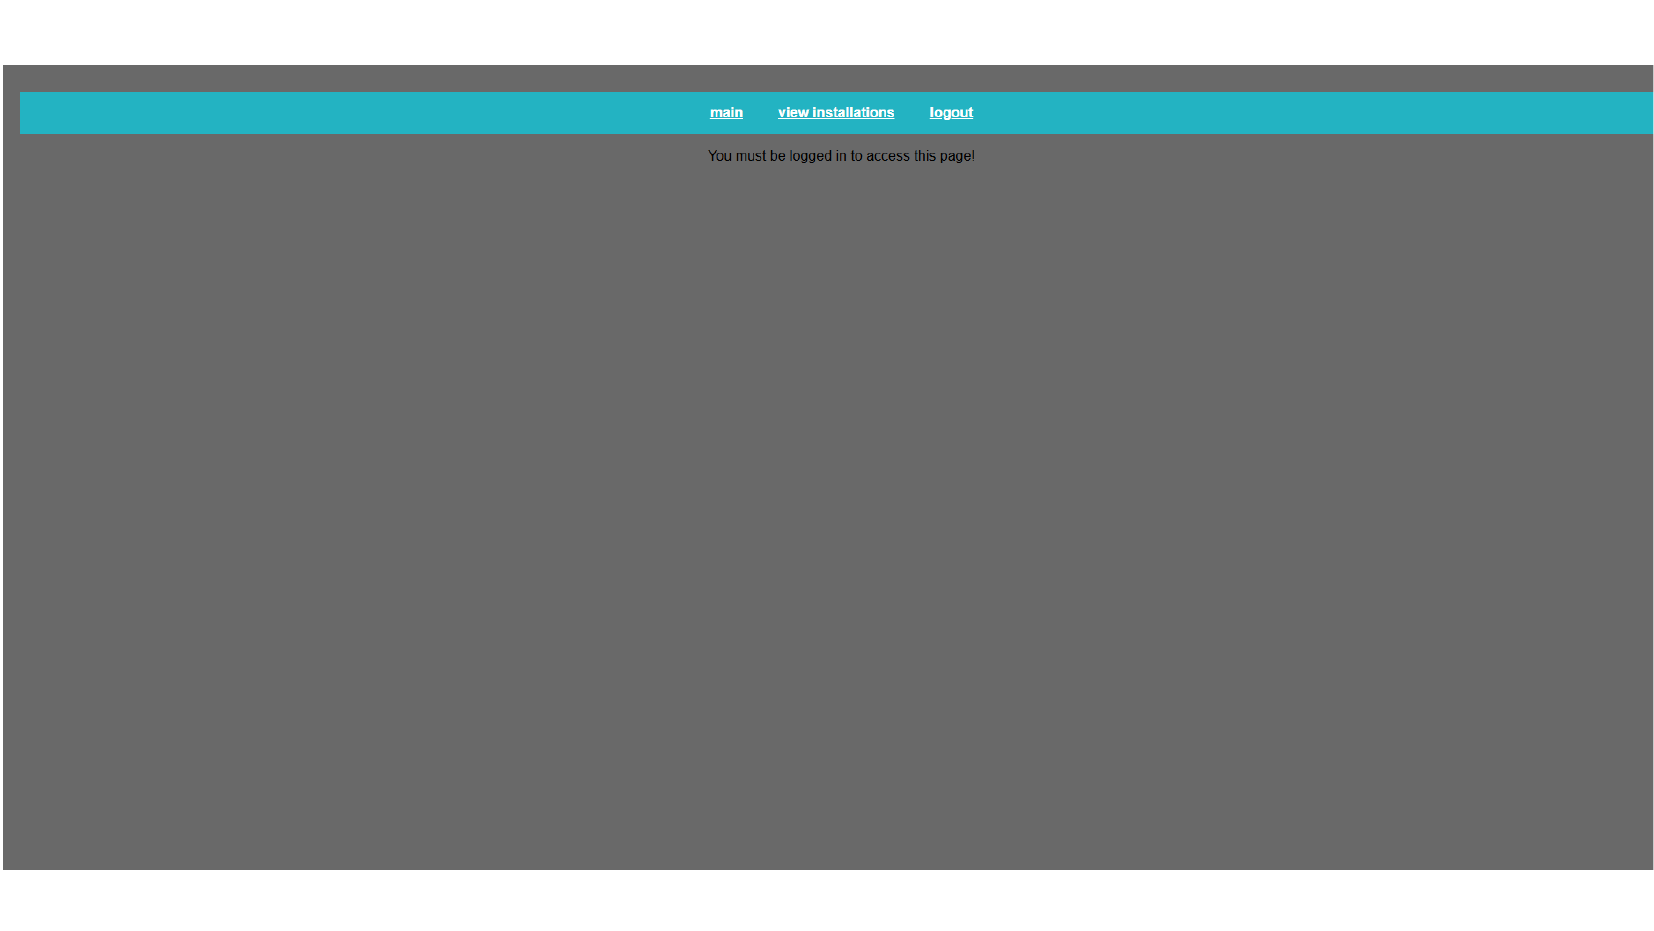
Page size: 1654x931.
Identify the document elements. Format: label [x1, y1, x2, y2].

picture [3, 65, 1654, 870]
